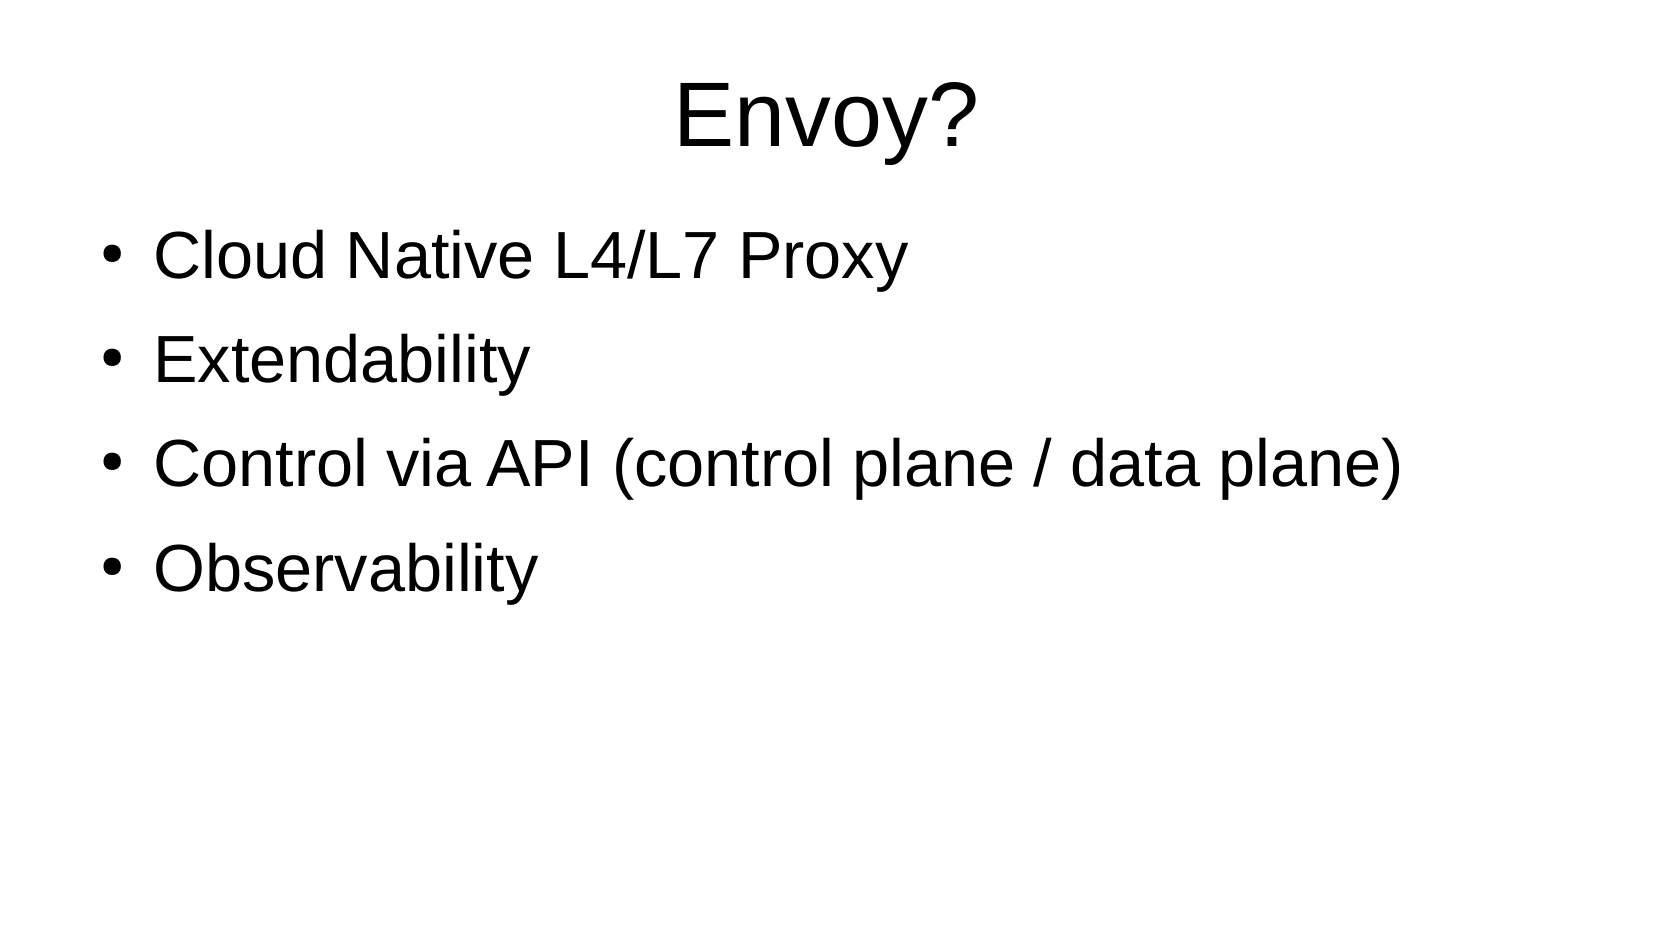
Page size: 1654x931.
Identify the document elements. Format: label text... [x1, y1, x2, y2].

list Cloud Native L4/L7 Proxy Extendability Control via API (control plane / data plane) Observability [82, 217, 1571, 758]
title Envoy? [82, 37, 1571, 193]
